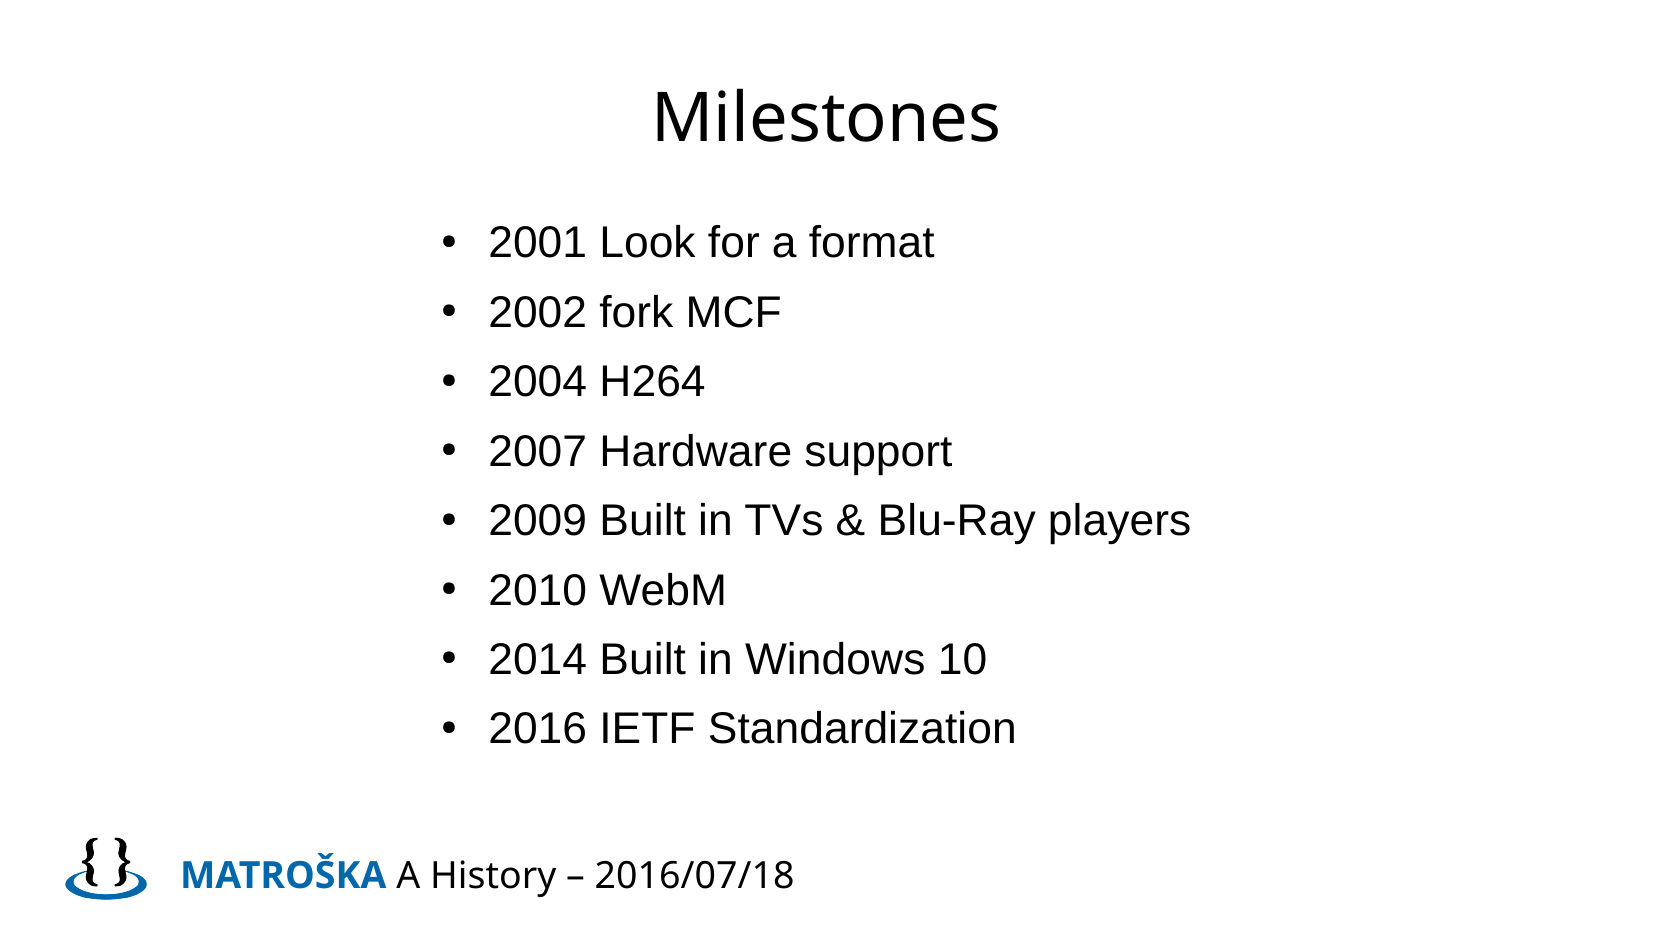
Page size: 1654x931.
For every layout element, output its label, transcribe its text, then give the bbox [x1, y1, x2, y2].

title Milestones [82, 37, 1571, 193]
text_box MATROŠKA A History – 2016/07/18 [165, 841, 892, 902]
list 2001 Look for a format 2002 fork MCF 2004 H264 2007 Hardware support 2009 Built in TVs & Blu-Ray players 2010 WebM 2014 Built in Windows 10 2016 IETF Standardization [425, 217, 1323, 758]
picture [65, 827, 147, 910]
